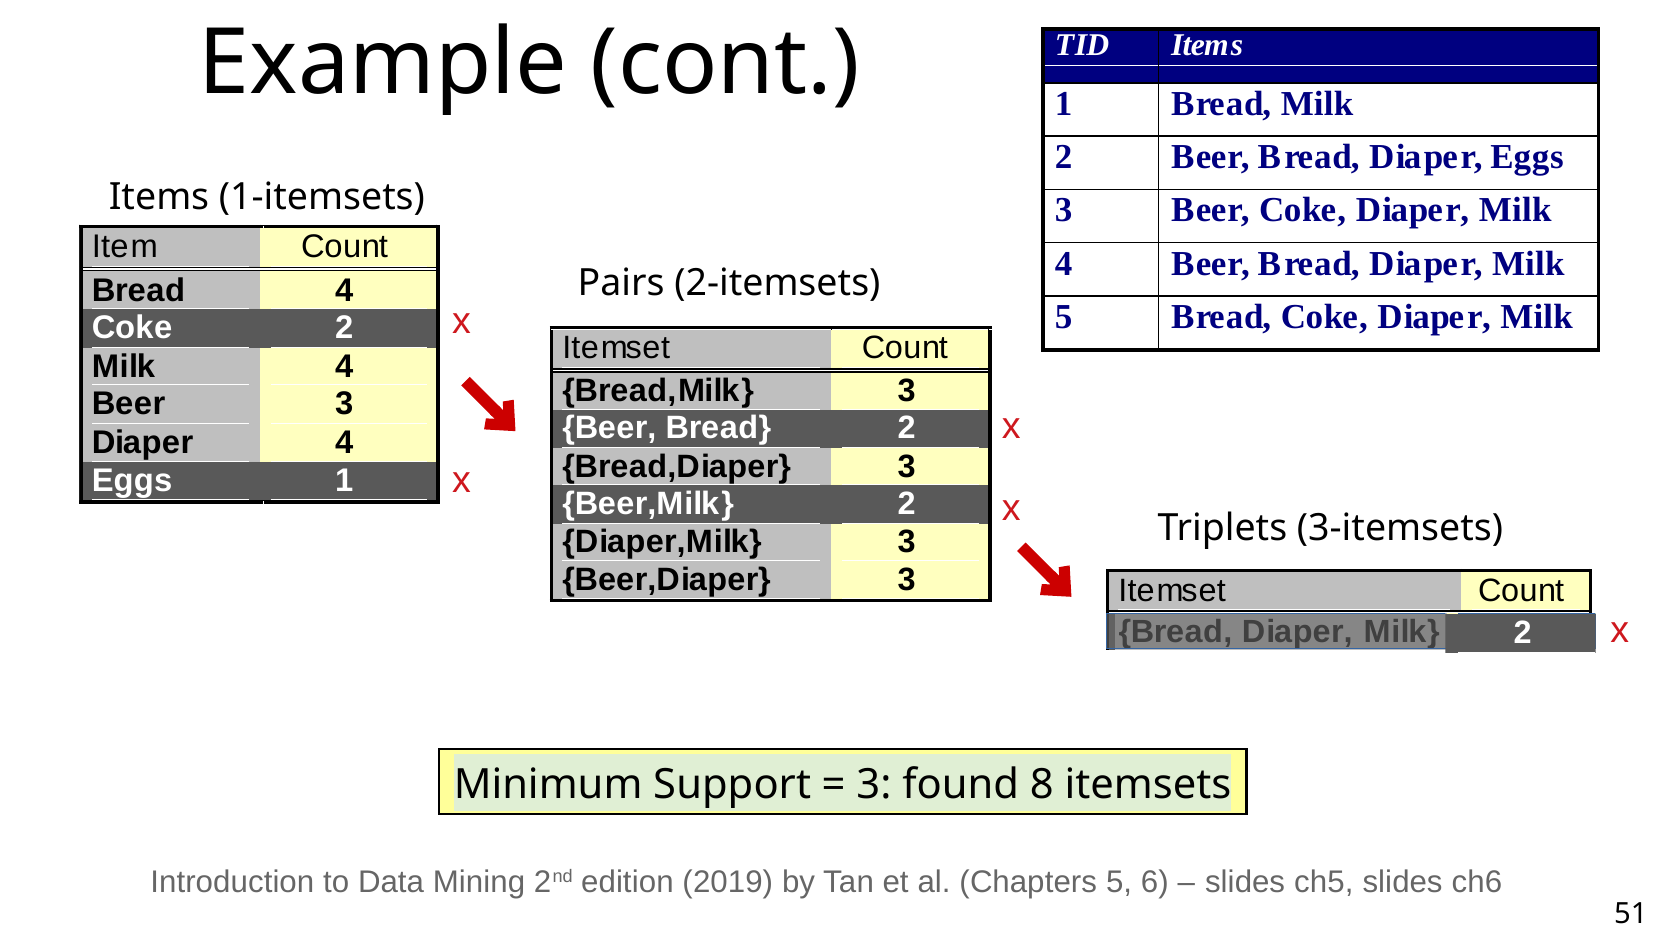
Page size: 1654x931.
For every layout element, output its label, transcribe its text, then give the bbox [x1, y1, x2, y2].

picture [1106, 568, 1613, 653]
text_box Pairs (2-itemsets) [563, 250, 896, 311]
text_box x [987, 396, 1069, 454]
text_box Introduction to Data Mining 2nd edition (2019) by Tan et al. (Chapters 5, 6) – slides ch5, slides ch6 [7, 857, 1646, 916]
title Example (cont.) [82, 1, 977, 115]
text_box x [437, 291, 519, 349]
picture [79, 224, 455, 634]
text_box Items (1-itemsets) [94, 164, 441, 224]
text_box x [1595, 601, 1654, 659]
picture [549, 27, 1612, 652]
text_box x [987, 479, 1069, 537]
text_box Triplets (3-itemsets) [1143, 495, 1519, 556]
text_box x [437, 451, 519, 508]
text_box [1106, 613, 1445, 649]
text_box Minimum Support = 3: found 8 itemsets [438, 749, 1247, 814]
